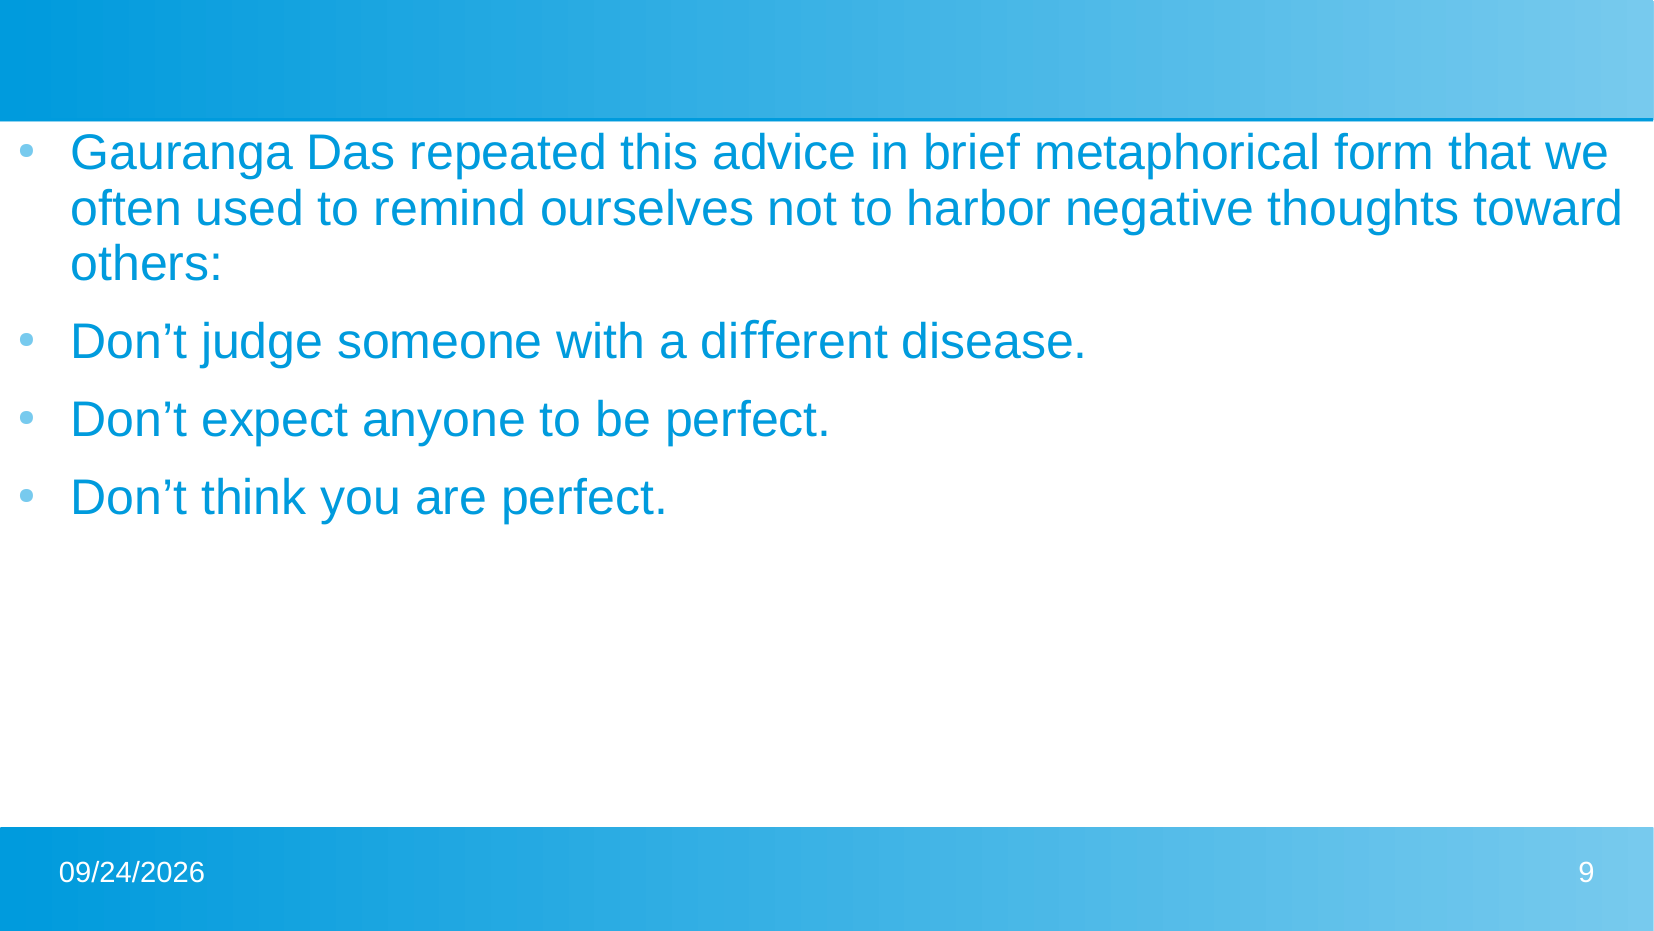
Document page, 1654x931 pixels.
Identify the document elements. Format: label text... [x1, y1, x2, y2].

list Gauranga Das repeated this advice in brief metaphorical form that we often used to remind ourselves not to harbor negative thoughts toward others: Don’t judge someone with a diﬀerent disease. Don’t expect anyone to be perfect. Don’t think you are perfect. [0, 124, 1651, 715]
